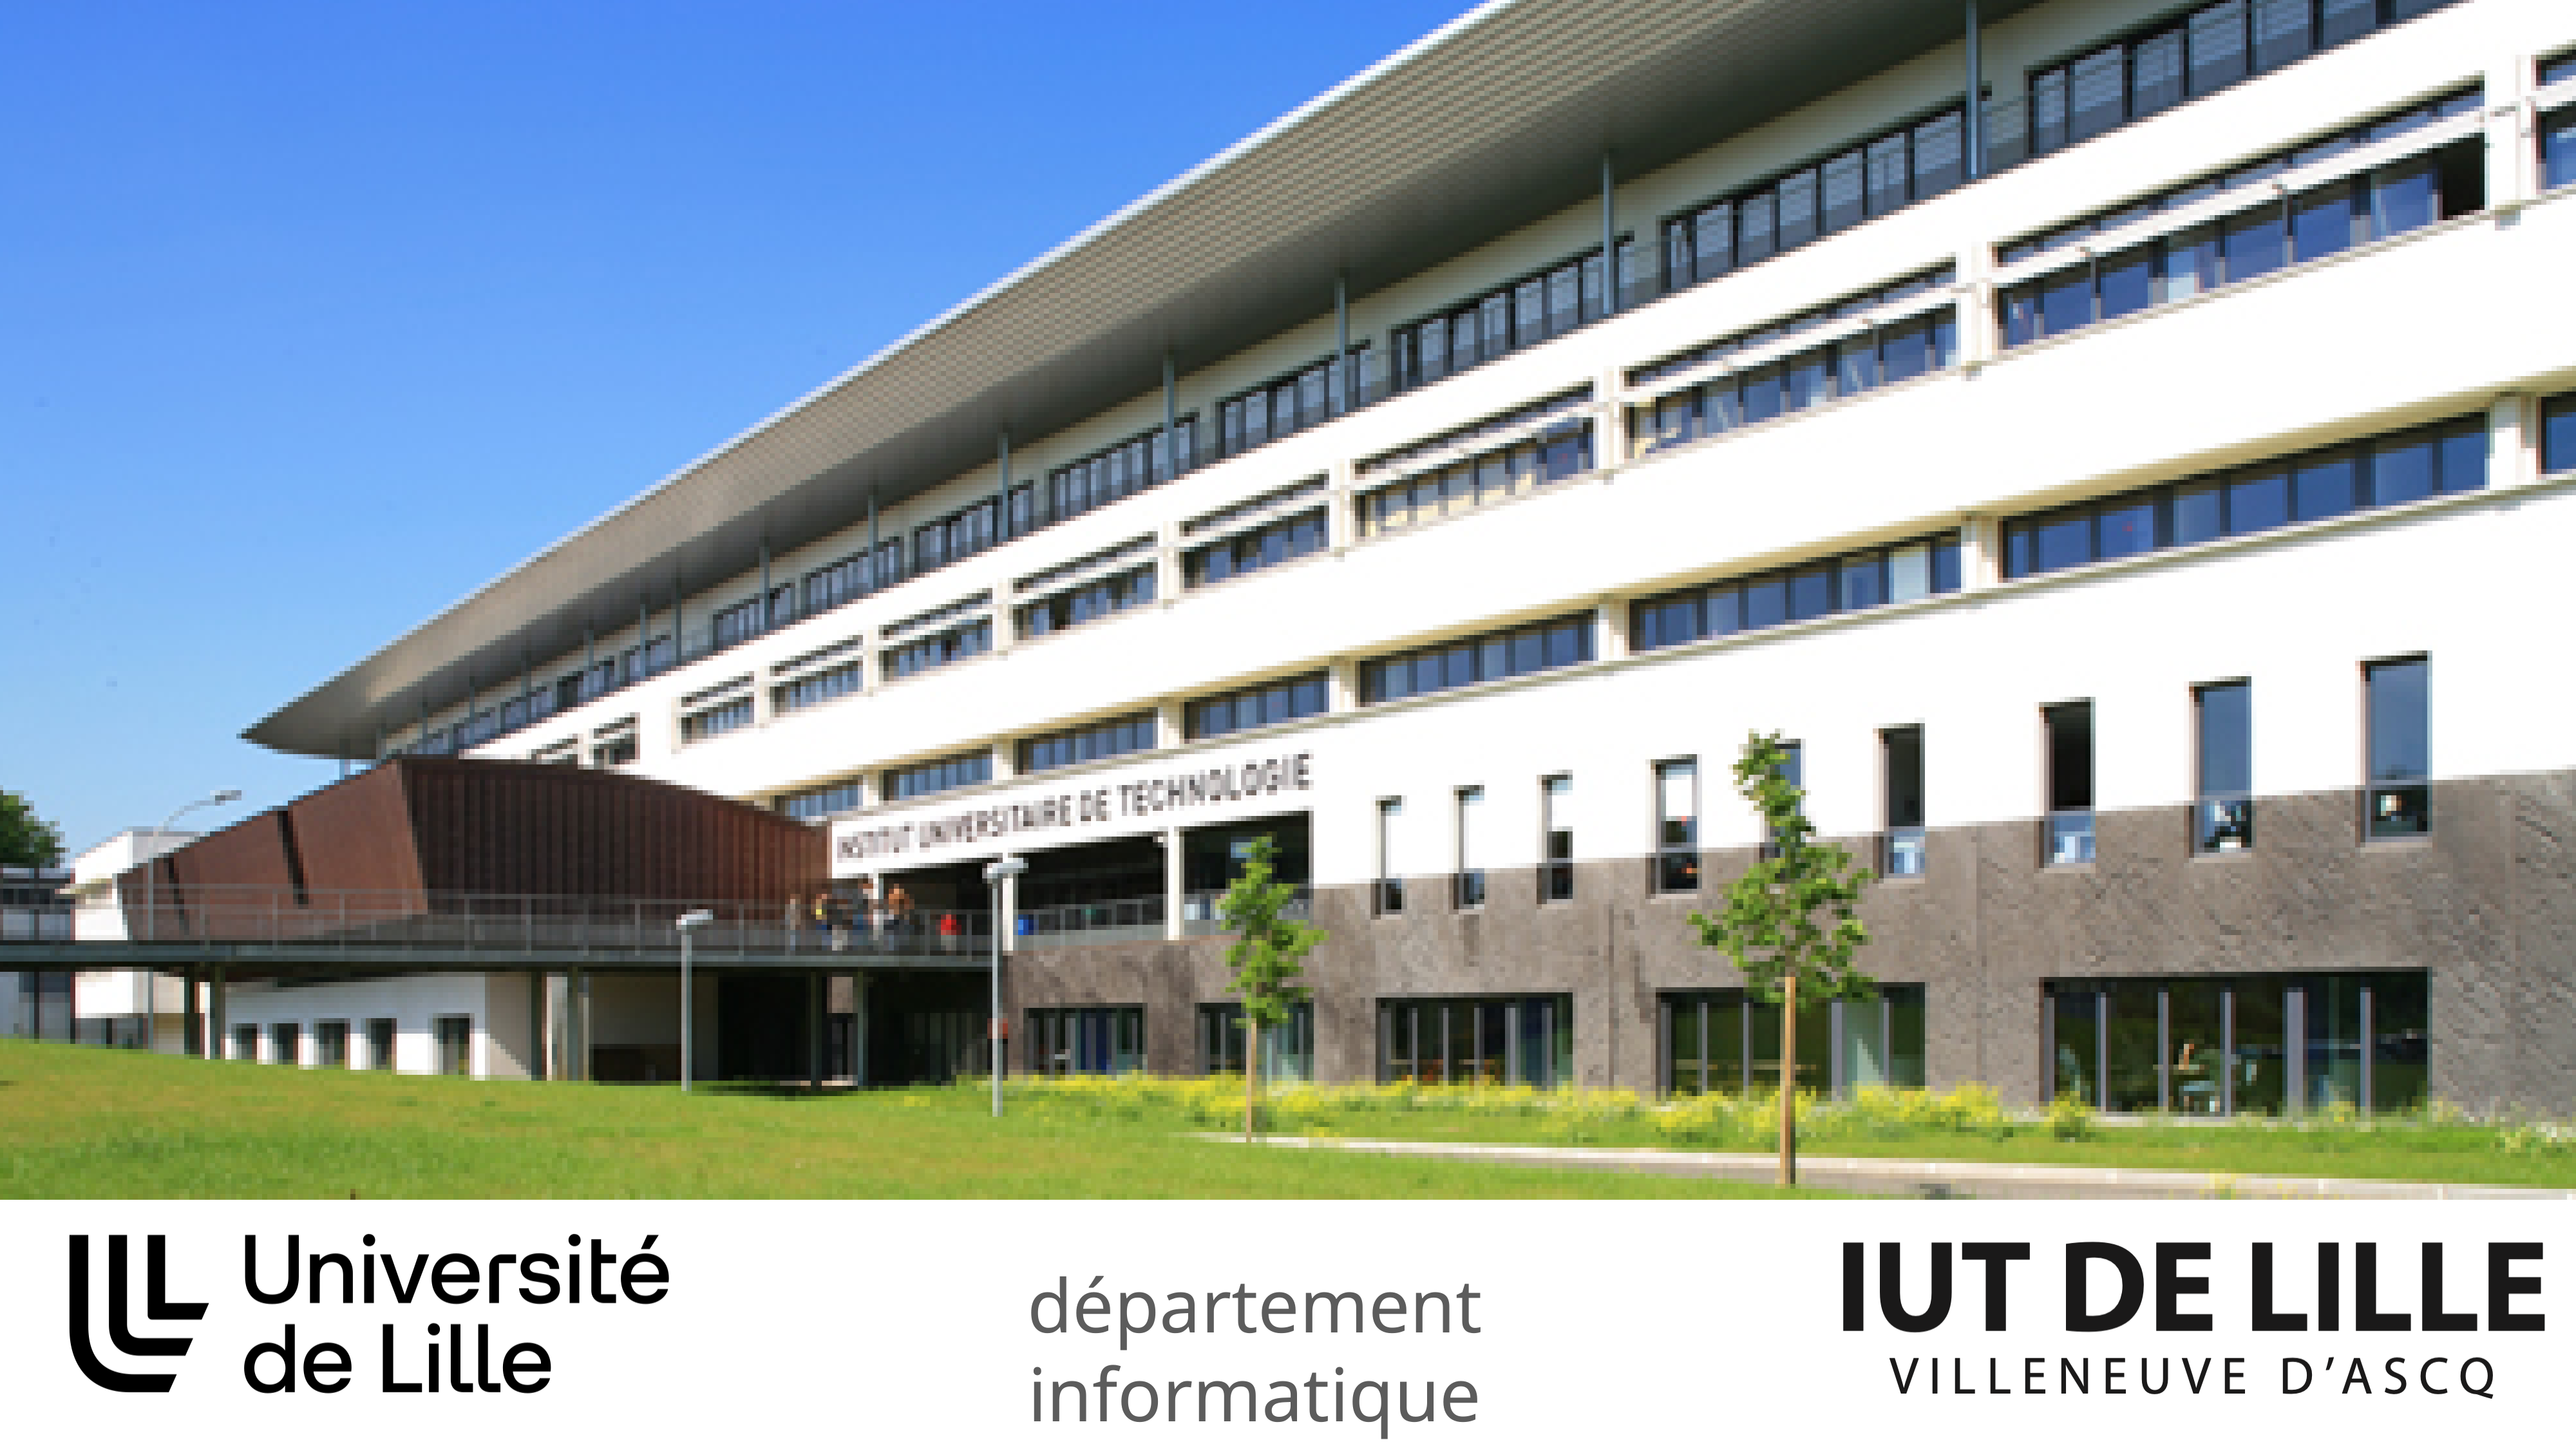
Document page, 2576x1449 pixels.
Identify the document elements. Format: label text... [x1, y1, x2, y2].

picture [1835, 1222, 2550, 1406]
picture [0, 0, 2576, 1449]
text_box département informatique [822, 1253, 1687, 1374]
